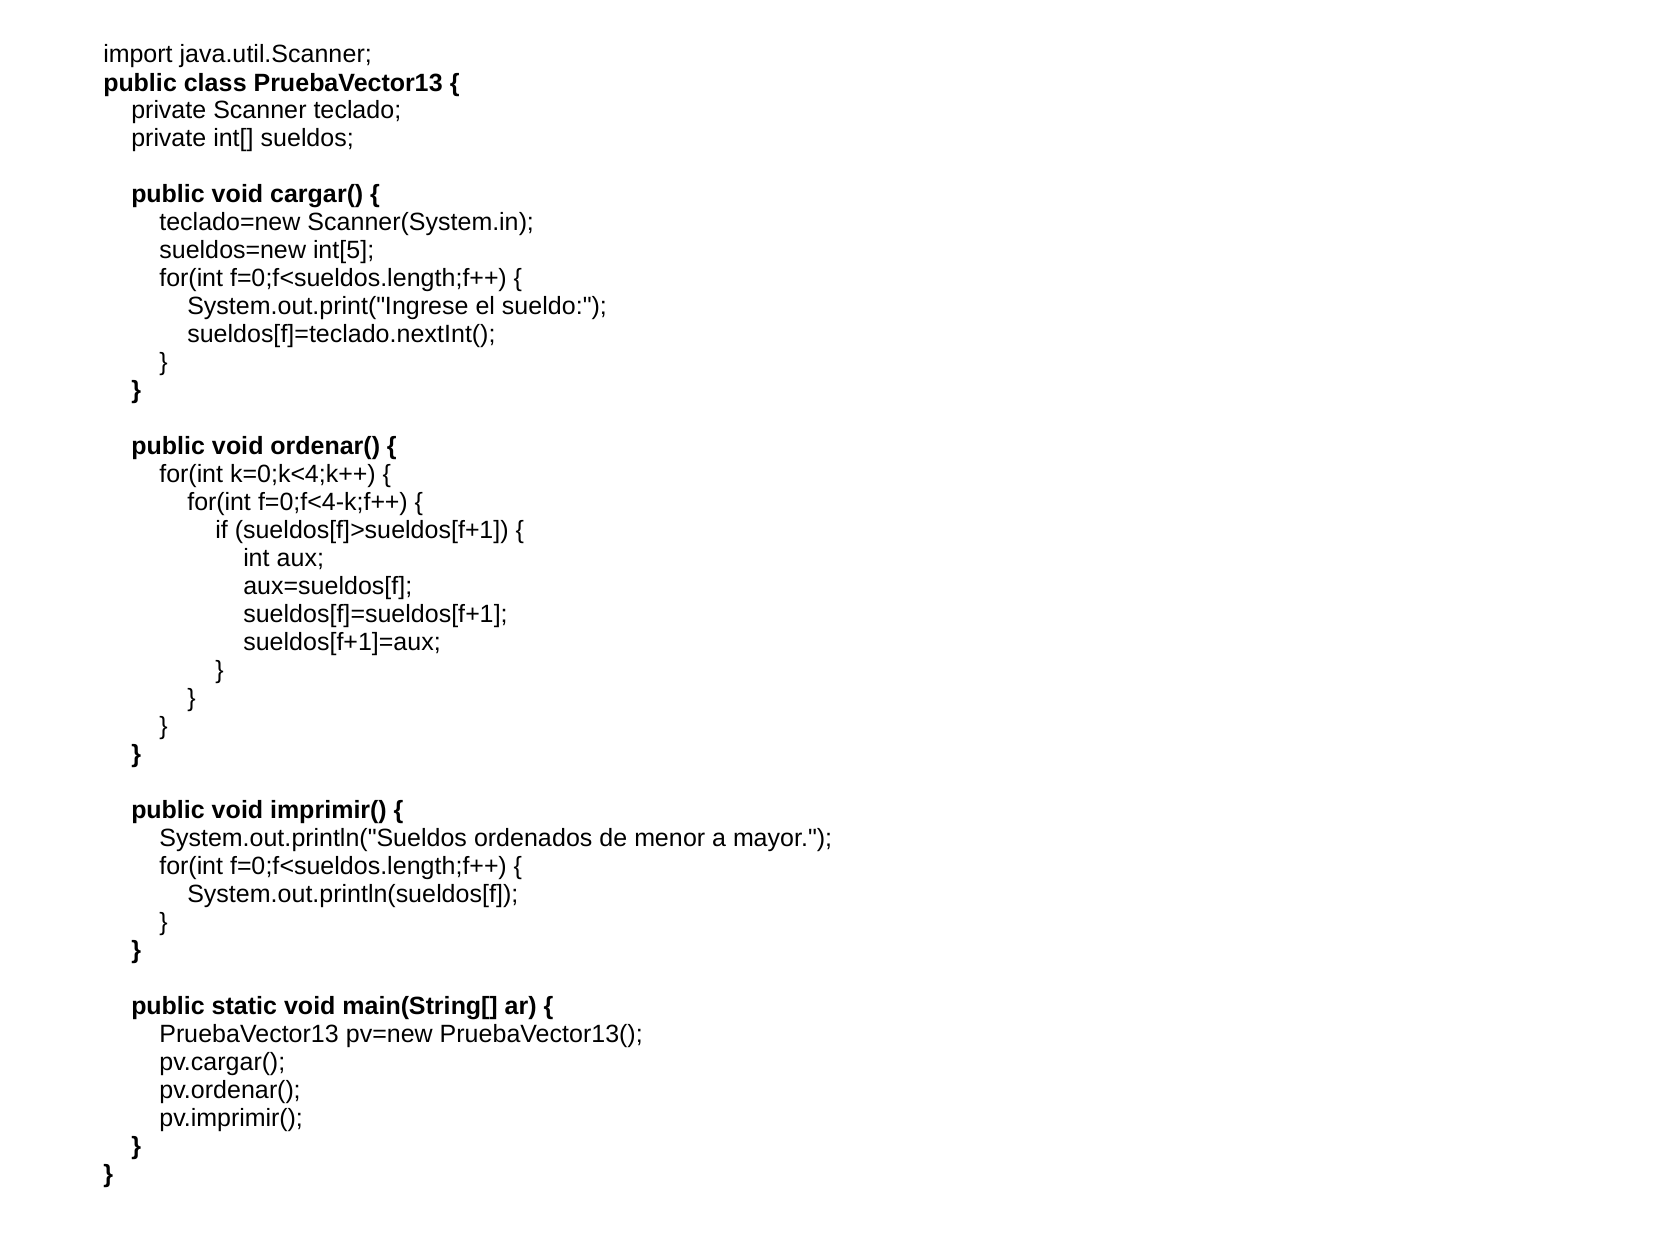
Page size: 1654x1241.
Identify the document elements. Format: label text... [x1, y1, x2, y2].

text_box import java.util.Scanner; public class PruebaVector13 { private Scanner teclado; private int[] sueldos; public void cargar() { teclado=new Scanner(System.in); sueldos=new int[5]; for(int f=0;f<sueldos.length;f++) { System.out.print("Ingrese el sueldo:"); sueldos[f]=teclado.nextInt(); } } public void ordenar() { for(int k=0;k<4;k++) { for(int f=0;f<4-k;f++) { if (sueldos[f]>sueldos[f+1]) { int aux; aux=sueldos[f]; sueldos[f]=sueldos[f+1]; sueldos[f+1]=aux; } } } } public void imprimir() { System.out.println("Sueldos ordenados de menor a mayor."); for(int f=0;f<sueldos.length;f++) { System.out.println(sueldos[f]); } } public static void main(String[] ar) { PruebaVector13 pv=new PruebaVector13(); pv.cargar(); pv.ordenar(); pv.imprimir(); } } [88, 32, 1565, 1241]
